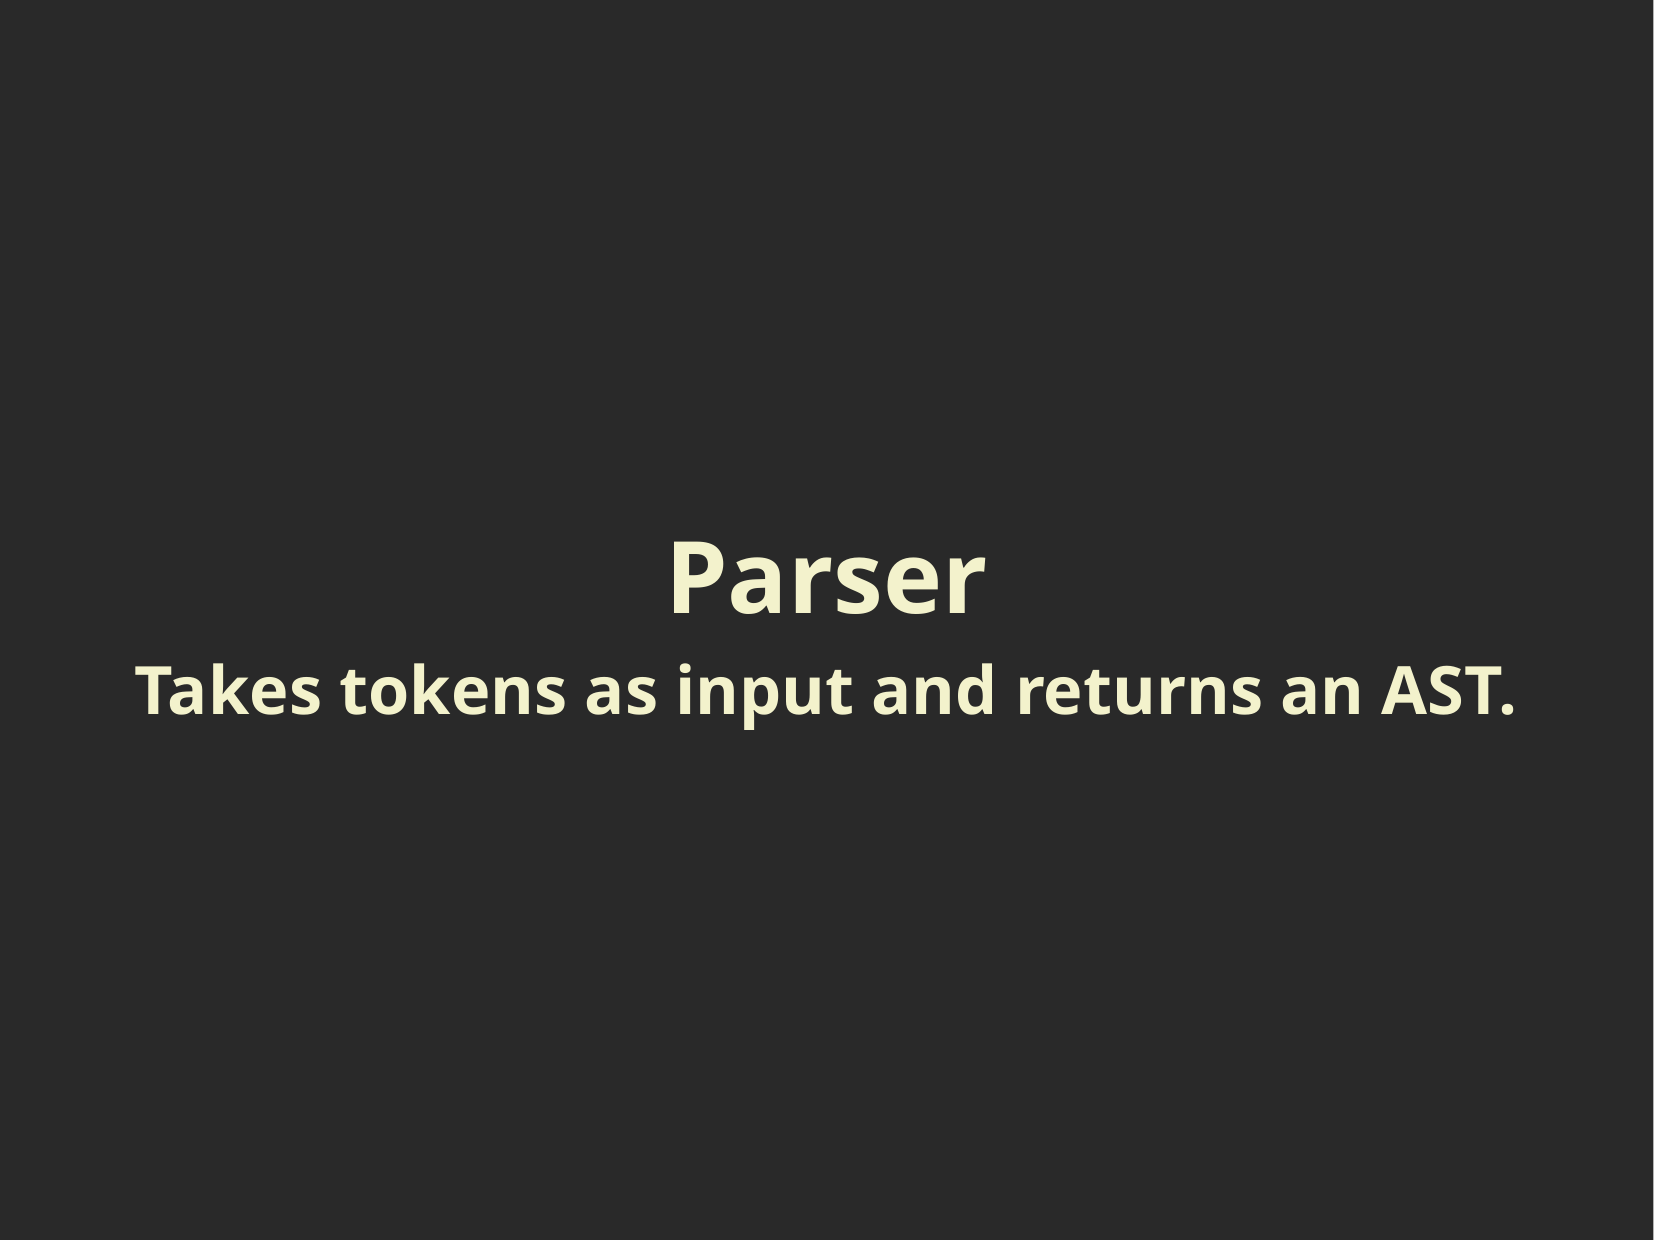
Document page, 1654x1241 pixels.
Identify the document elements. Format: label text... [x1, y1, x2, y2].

subtitle Parser Takes tokens as input and returns an AST. [82, 140, 1571, 1101]
